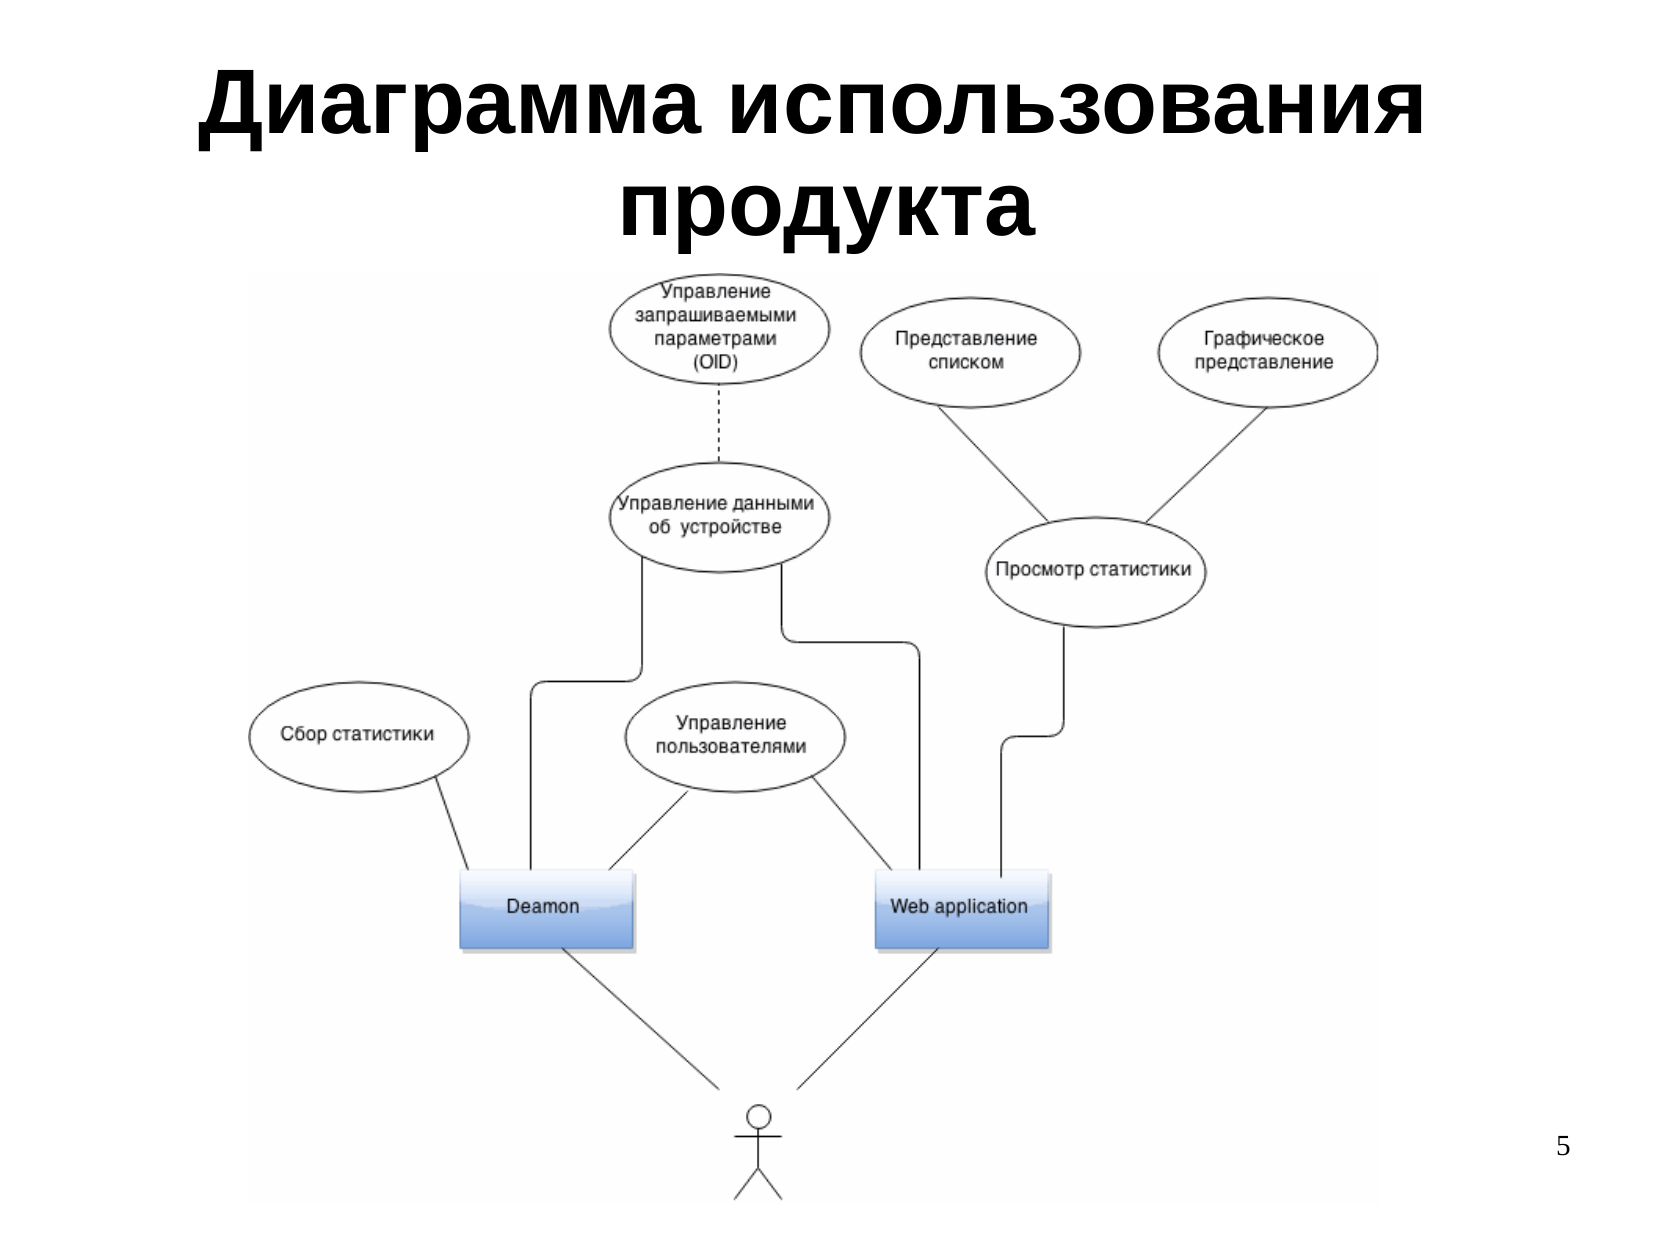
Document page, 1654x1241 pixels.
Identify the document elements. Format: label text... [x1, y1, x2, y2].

picture [248, 273, 1380, 1205]
title Диаграмма использования продукта [82, 49, 1571, 257]
